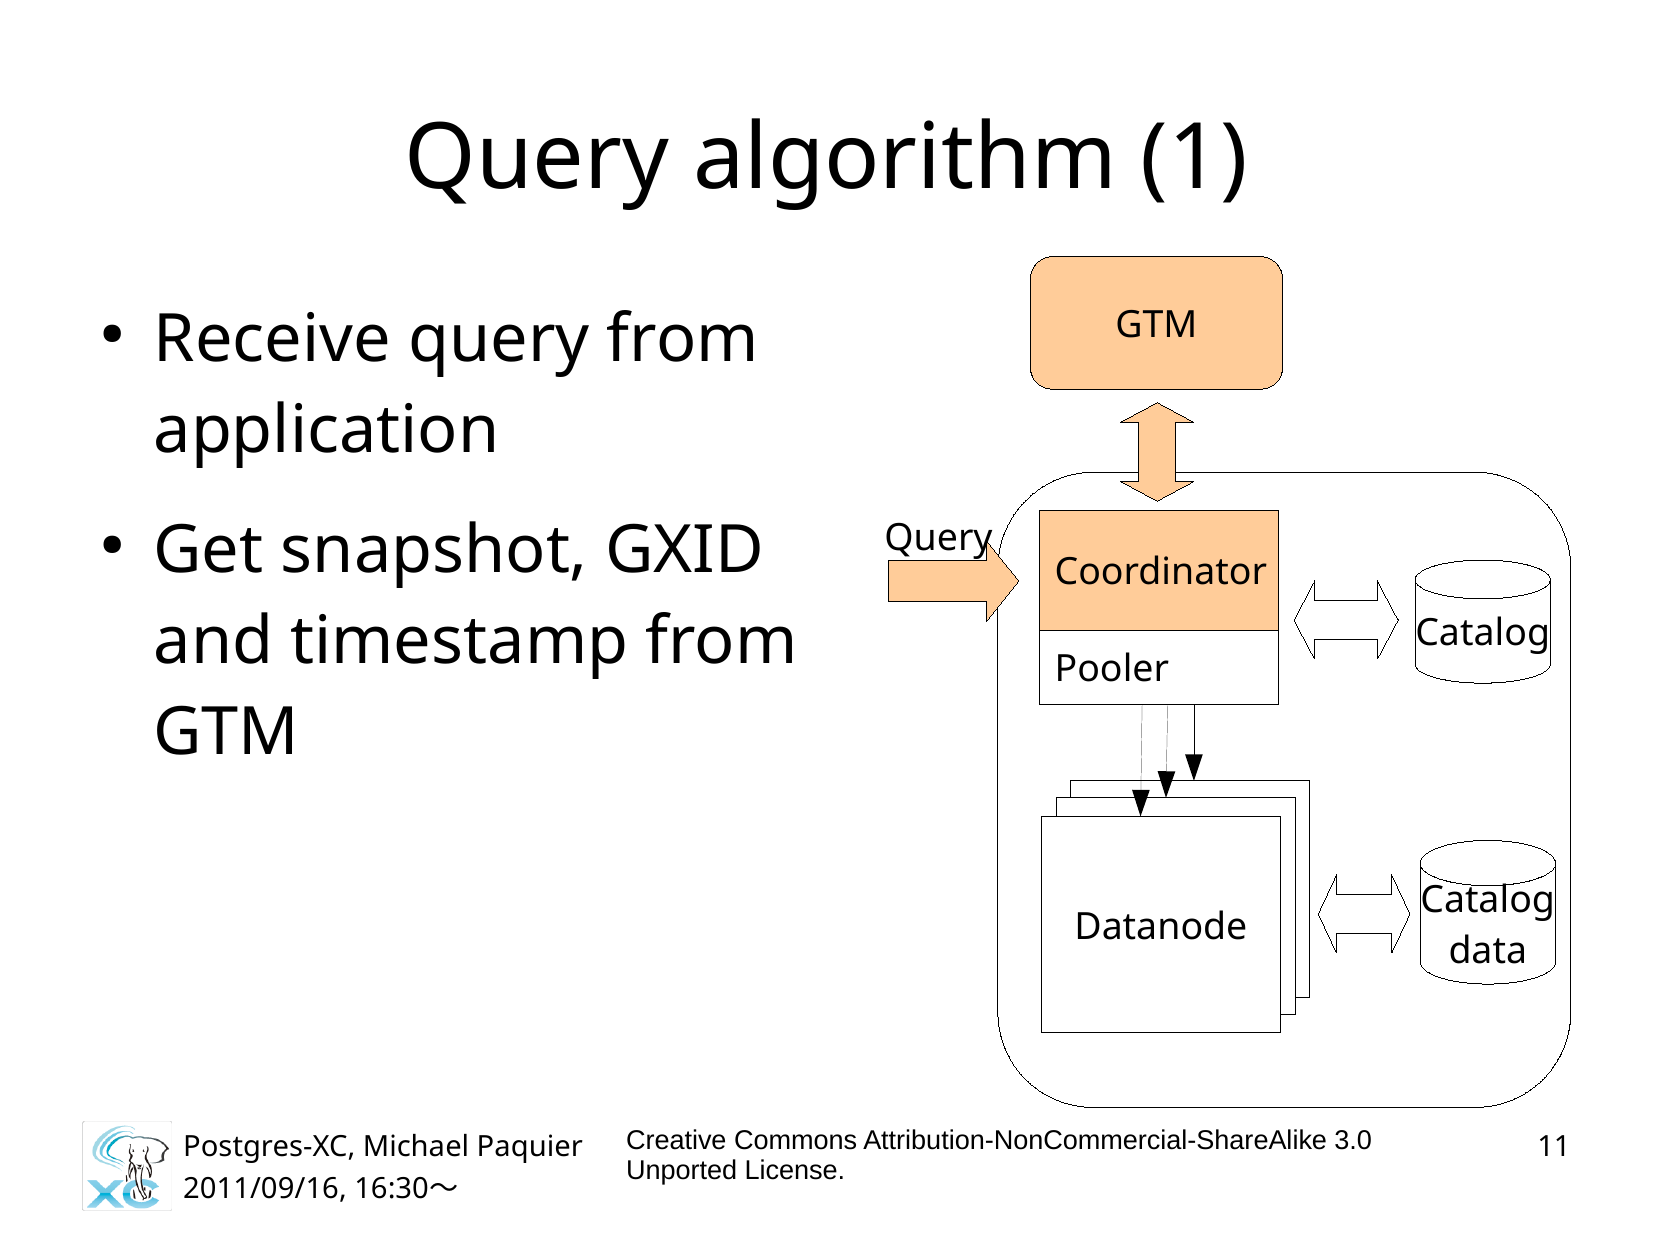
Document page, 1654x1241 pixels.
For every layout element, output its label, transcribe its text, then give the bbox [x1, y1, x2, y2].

text_box Query [869, 502, 1014, 564]
title Query algorithm (1) [82, 49, 1571, 257]
picture [82, 1121, 172, 1211]
text_box Pooler [1039, 630, 1279, 705]
text_box Datanode [1167, 780, 1310, 998]
text_box Datanode [1041, 816, 1281, 1033]
text_box Datanode [1070, 780, 1140, 797]
text_box Datanode [1142, 780, 1165, 797]
text_box GTM [1030, 256, 1283, 390]
text_box [888, 564, 1019, 622]
text_box Datanode [1142, 797, 1296, 1015]
list Receive query from application Get snapshot, GXID and timestamp from GTM [82, 290, 809, 1109]
text_box Catalog [1415, 560, 1551, 684]
text_box Datanode [1056, 797, 1140, 816]
text_box [1294, 580, 1399, 659]
text_box [1318, 874, 1410, 953]
text_box Coordinator [1039, 510, 1279, 630]
text_box [1120, 402, 1194, 502]
text_box Catalog data [1420, 840, 1556, 985]
